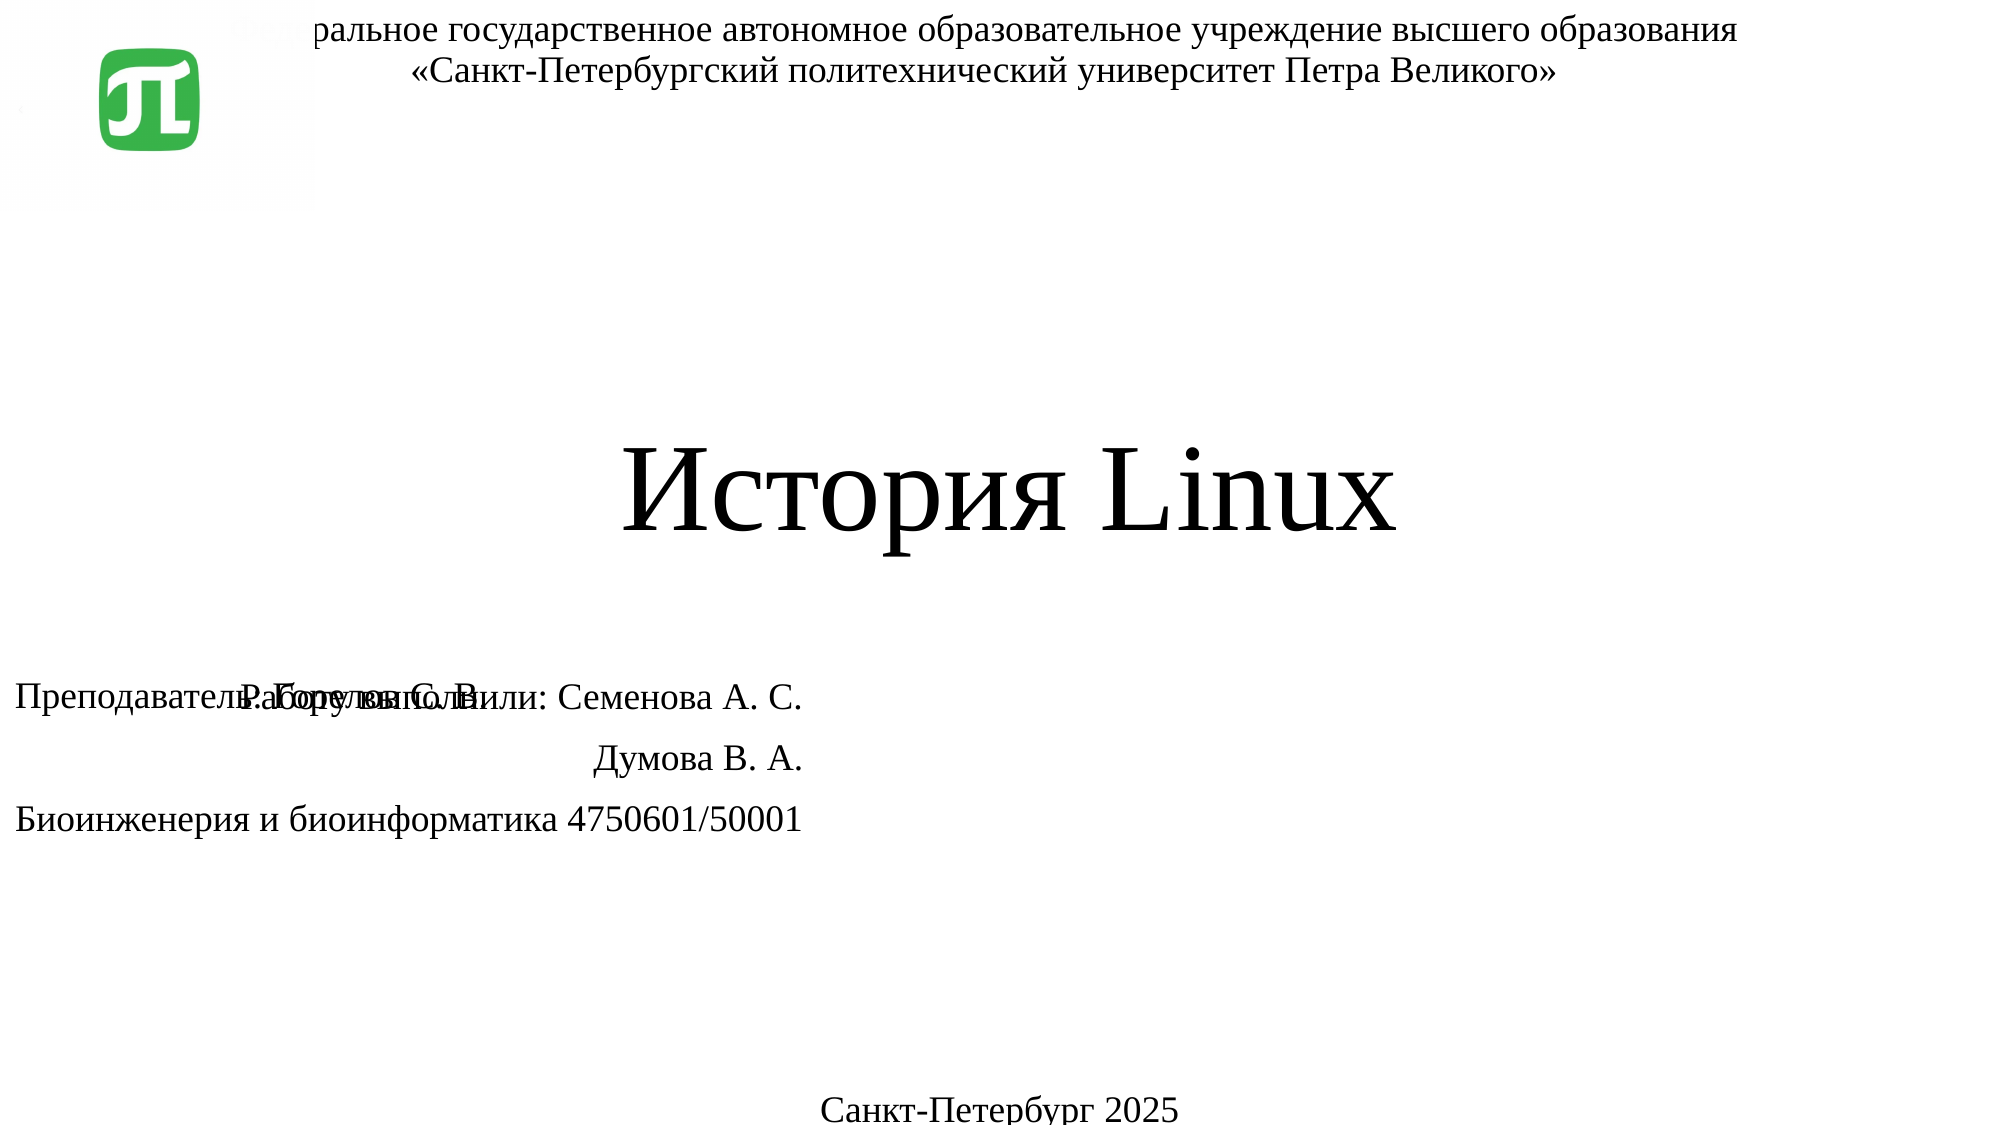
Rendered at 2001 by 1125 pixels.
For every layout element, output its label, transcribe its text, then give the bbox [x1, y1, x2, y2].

text_box Преподаватель: Горелов С. В. [0, 667, 680, 845]
title История Linux [259, 236, 1760, 565]
picture [0, 0, 315, 211]
subtitle Работу выполнили: Семенова А. С. Думова В. А. Биоинженерия и биоинформатика 4750601/50001 [0, 669, 1979, 928]
text_box Федеральное государственное автономное образовательное учреждение высшего образования «Санкт-Петербургский политехнический университет Петра Великого» [214, 0, 2000, 236]
text_box Санкт-Петербург 2025 [0, 928, 2000, 1125]
